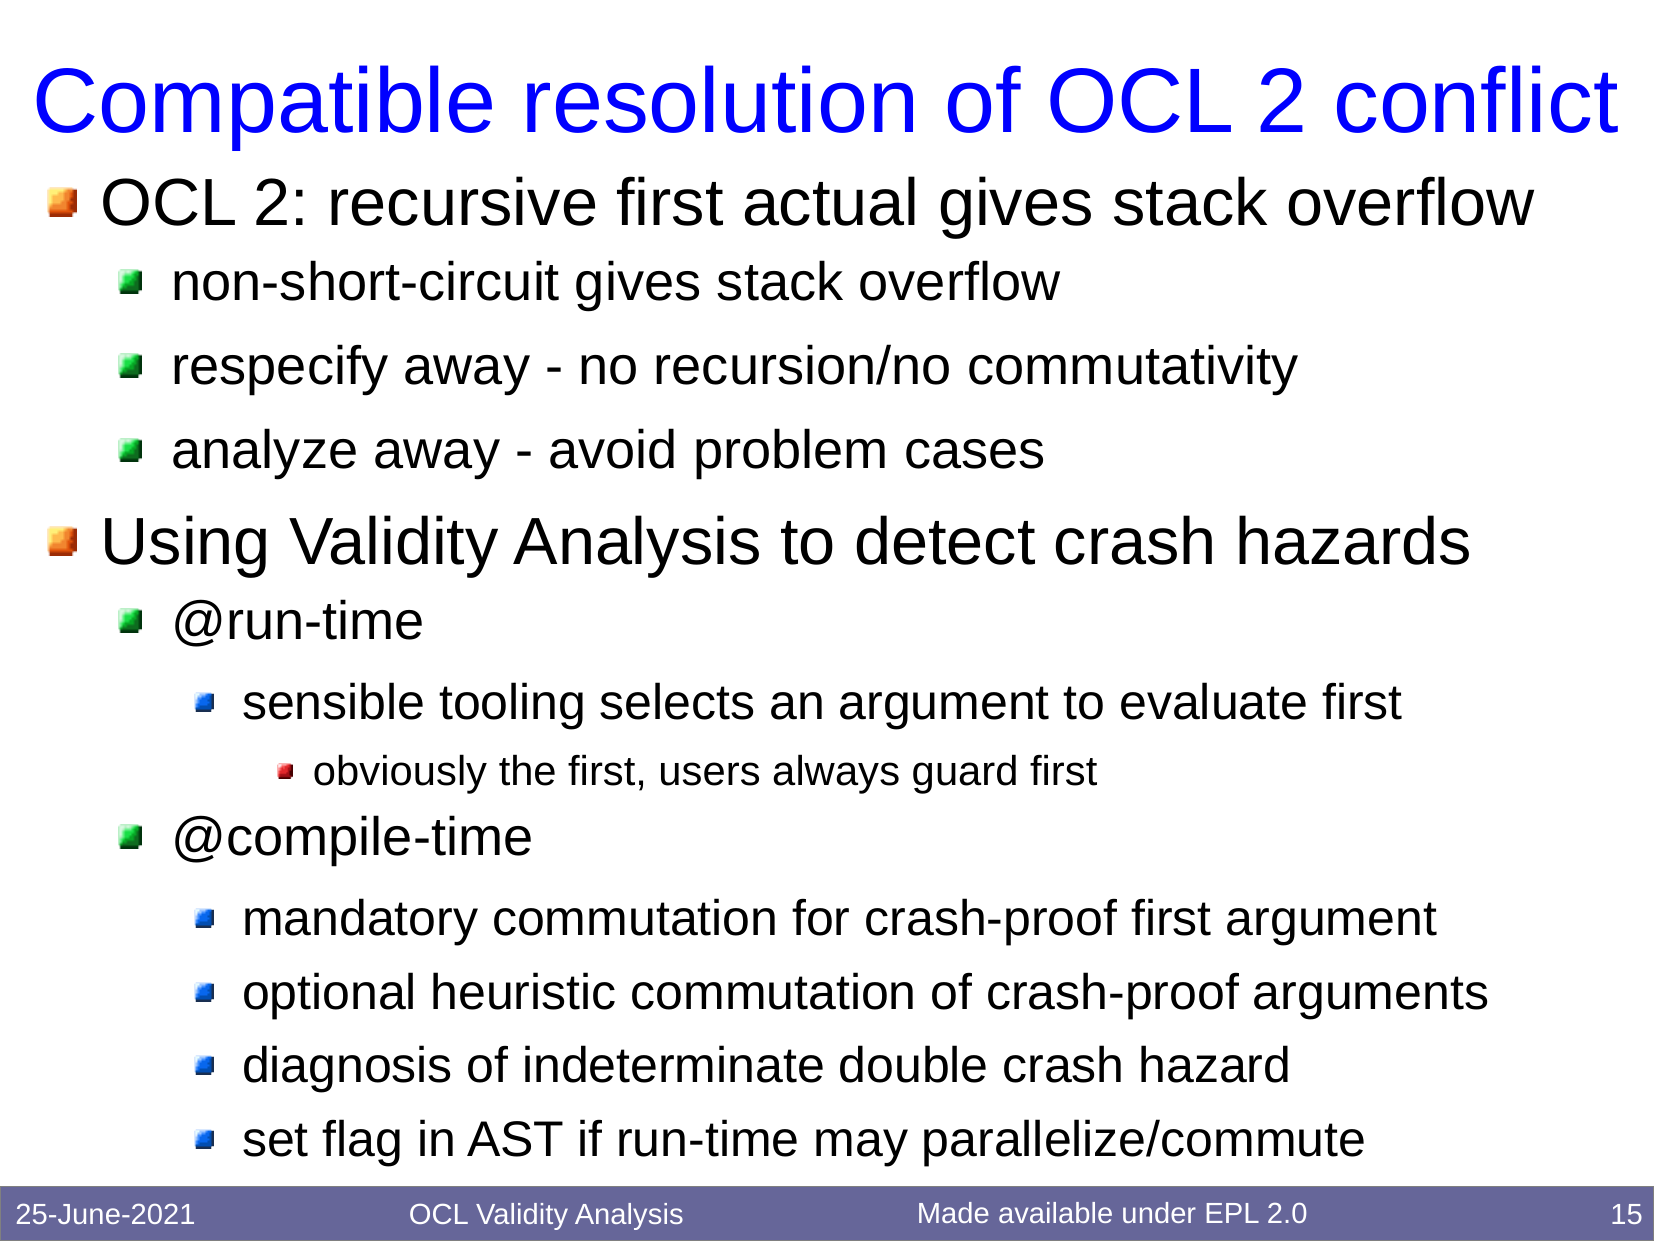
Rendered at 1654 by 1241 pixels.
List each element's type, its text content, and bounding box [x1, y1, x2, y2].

title Compatible resolution of OCL 2 conflict [0, 0, 1654, 204]
list OCL 2: recursive first actual gives stack overflow non-short-circuit gives stack overflow respecify away - no recursion/no commutativity analyze away - avoid problem cases Using Validity Analysis to detect crash hazards @run-time sensible tooling selects an argument to evaluate first obviously the first, users always guard first @compile-time mandatory commutation for crash-proof first argument optional heuristic commutation of crash-proof arguments diagnosis of indeterminate double crash hazard set flag in AST if run-time may parallelize/commute [29, 164, 1654, 1184]
